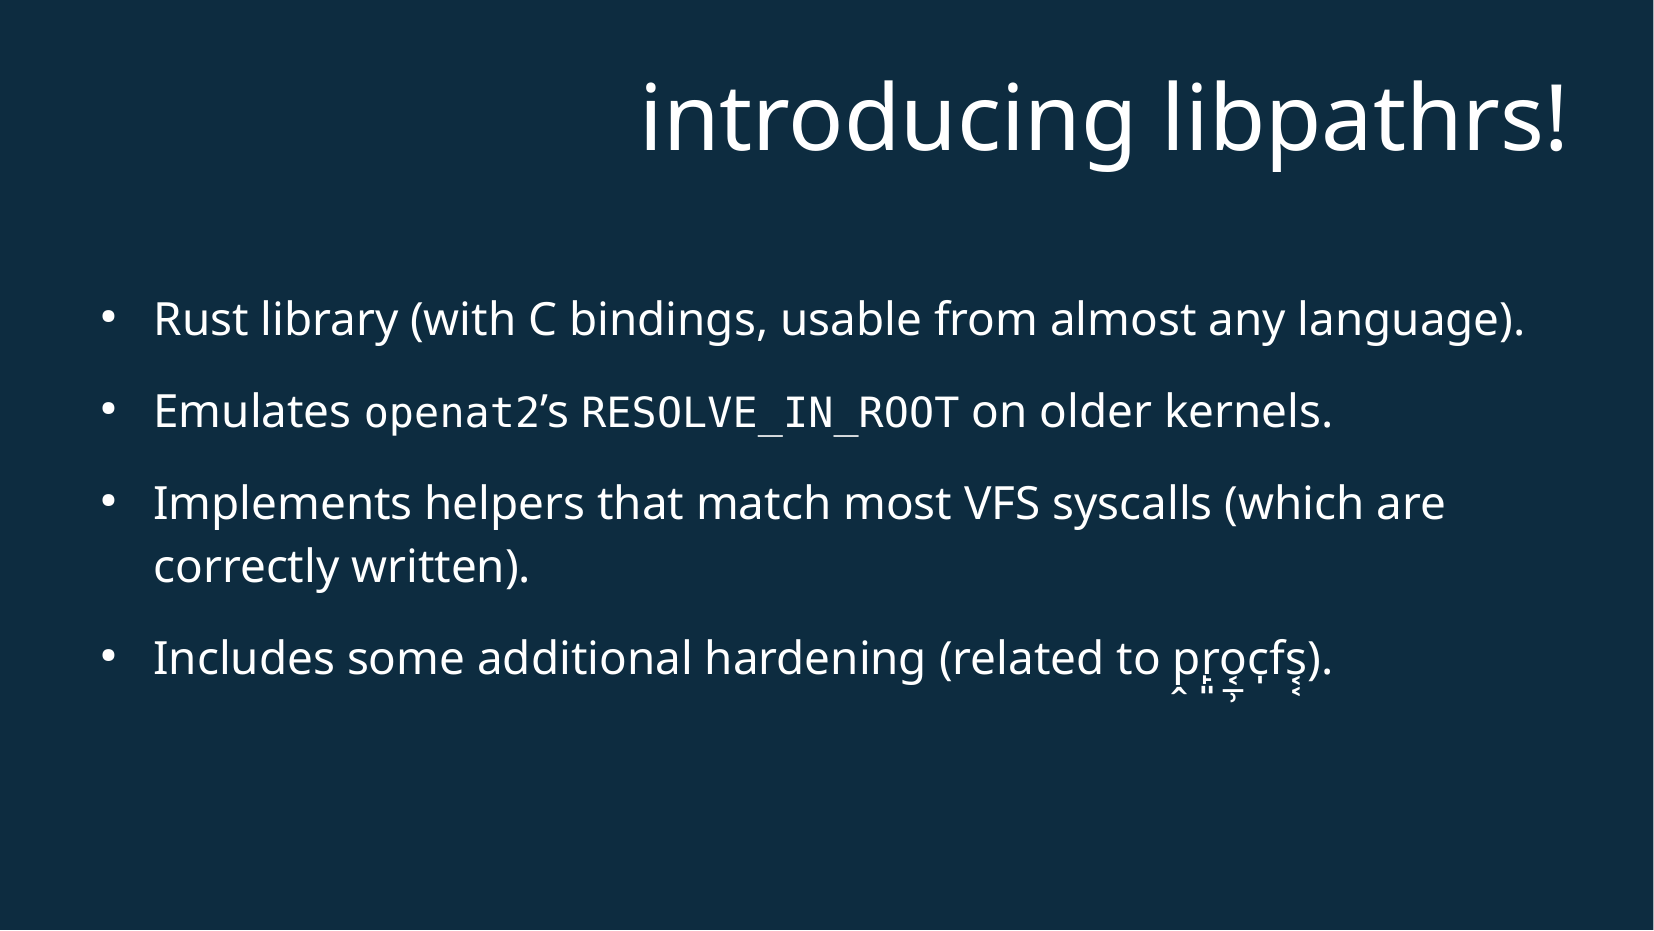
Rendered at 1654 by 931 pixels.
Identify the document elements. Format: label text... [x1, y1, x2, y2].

list Rust library (with C bindings, usable from almost any language). Emulates openat2’s RESOLVE_IN_ROOT on older kernels. Implements helpers that match most VFS syscalls (which are correctly written). Includes some additional hardening (related to p̭r̙͈o͔̲̹c̩fs͔͔). [82, 217, 1571, 758]
title introducing libpathrs! [82, 37, 1571, 193]
